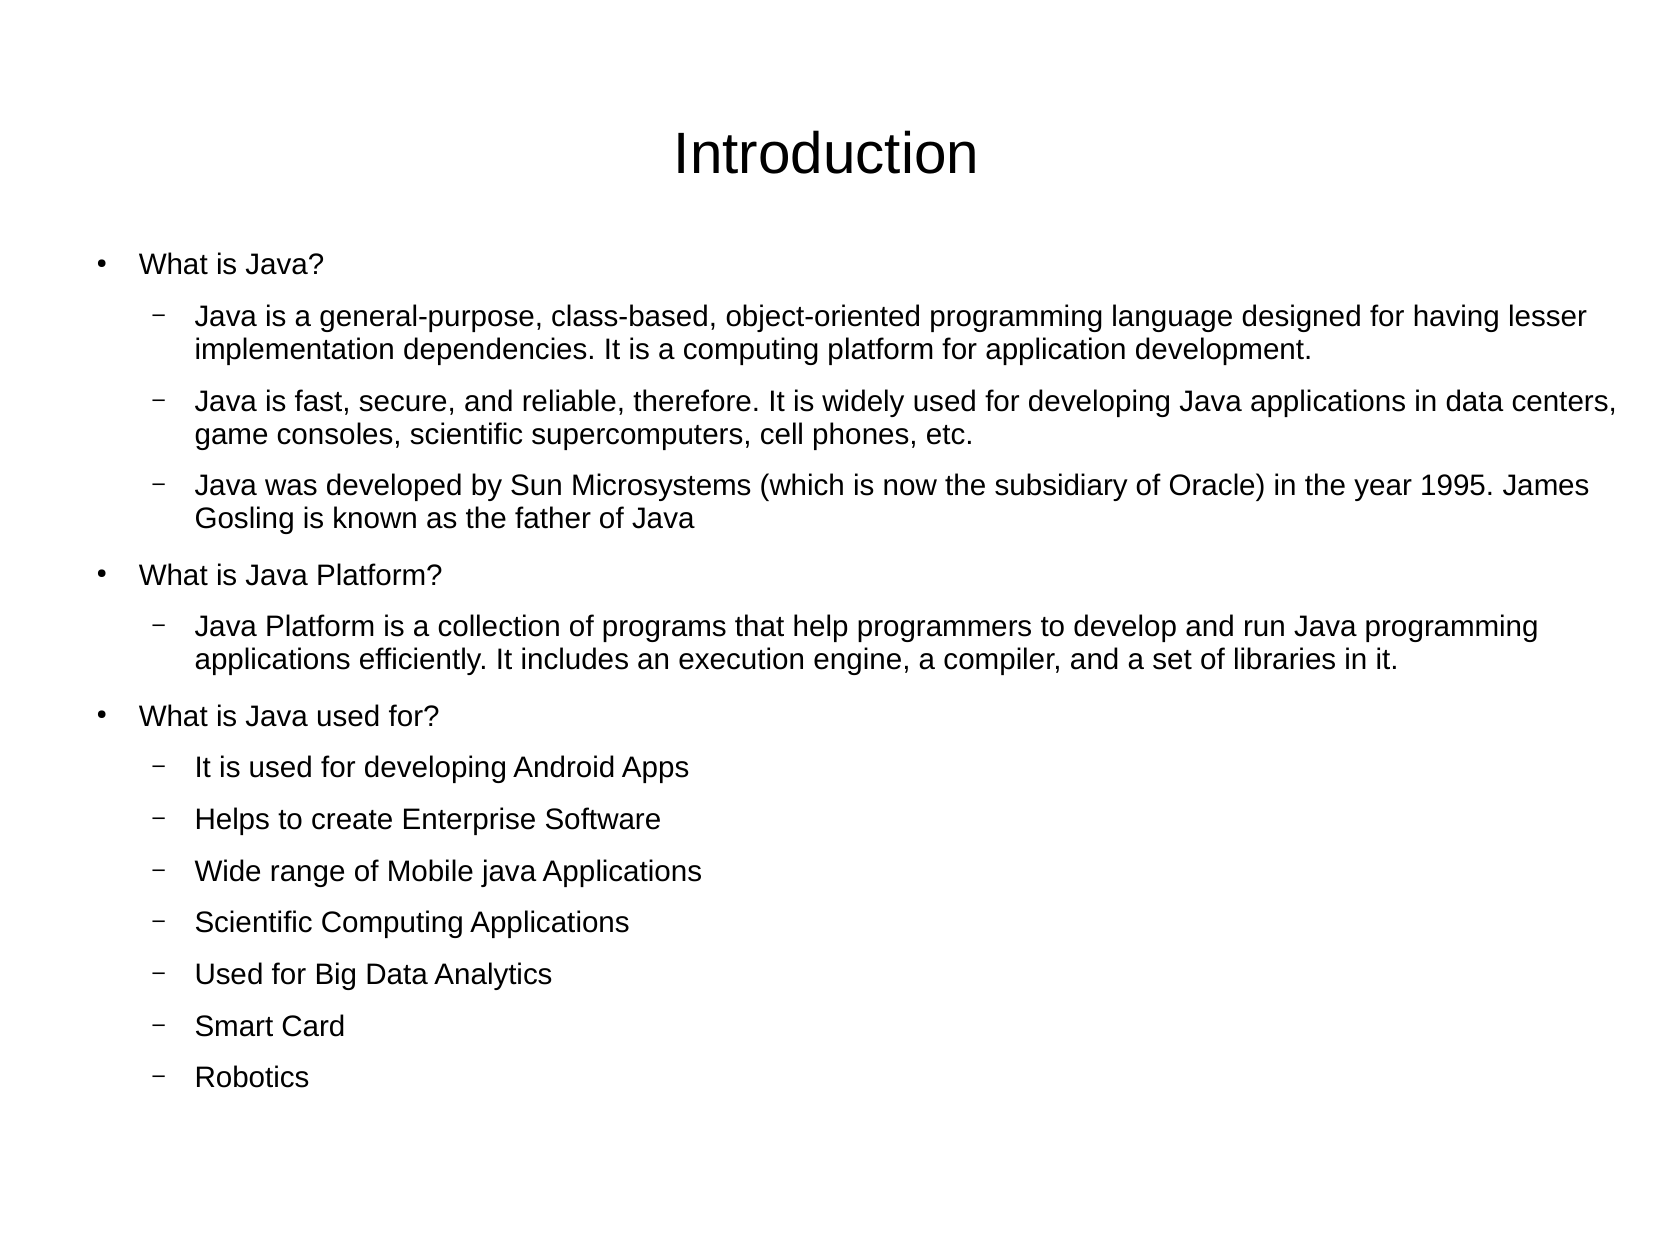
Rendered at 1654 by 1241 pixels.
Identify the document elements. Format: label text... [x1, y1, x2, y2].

list What is Java? Java is a general-purpose, class-based, object-oriented programming language designed for having lesser implementation dependencies. It is a computing platform for application development. Java is fast, secure, and reliable, therefore. It is widely used for developing Java applications in data centers, game consoles, scientific supercomputers, cell phones, etc. Java was developed by Sun Microsystems (which is now the subsidiary of Oracle) in the year 1995. James Gosling is known as the father of Java What is Java Platform? Java Platform is a collection of programs that help programmers to develop and run Java programming applications efficiently. It includes an execution engine, a compiler, and a set of libraries in it. What is Java used for? It is used for developing Android Apps Helps to create Enterprise Software Wide range of Mobile java Applications Scientific Computing Applications Used for Big Data Analytics Smart Card Robotics [82, 248, 1619, 1104]
title Introduction [82, 49, 1571, 248]
